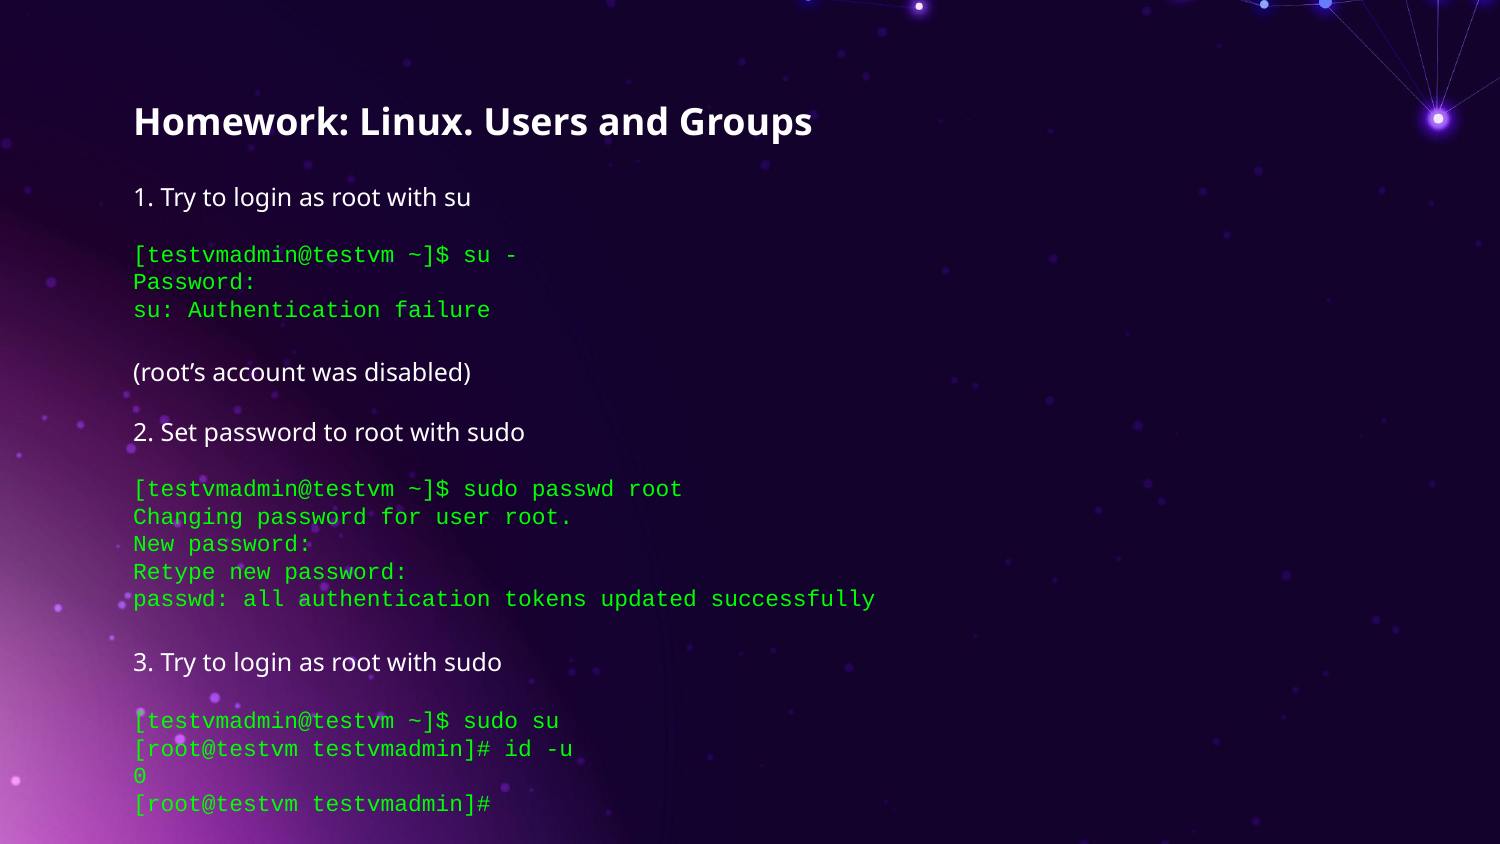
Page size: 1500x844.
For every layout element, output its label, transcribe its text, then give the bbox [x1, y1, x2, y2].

title Homework: Linux. Users and Groups [118, 72, 1382, 166]
picture [0, 0, 1500, 844]
list 1. Try to login as root with su [testvmadmin@testvm ~]$ su - Password: su: Authentication failure (root’s account was disabled) 2. Set password to root with sudo [testvmadmin@testvm ~]$ sudo passwd root Changing password for user root. New password: Retype new password: passwd: all authentication tokens updated successfully 3. Try to login as root with sudo [testvmadmin@testvm ~]$ sudo su [root@testvm testvmadmin]# id -u 0 [root@testvm testvmadmin]# [118, 166, 1382, 788]
